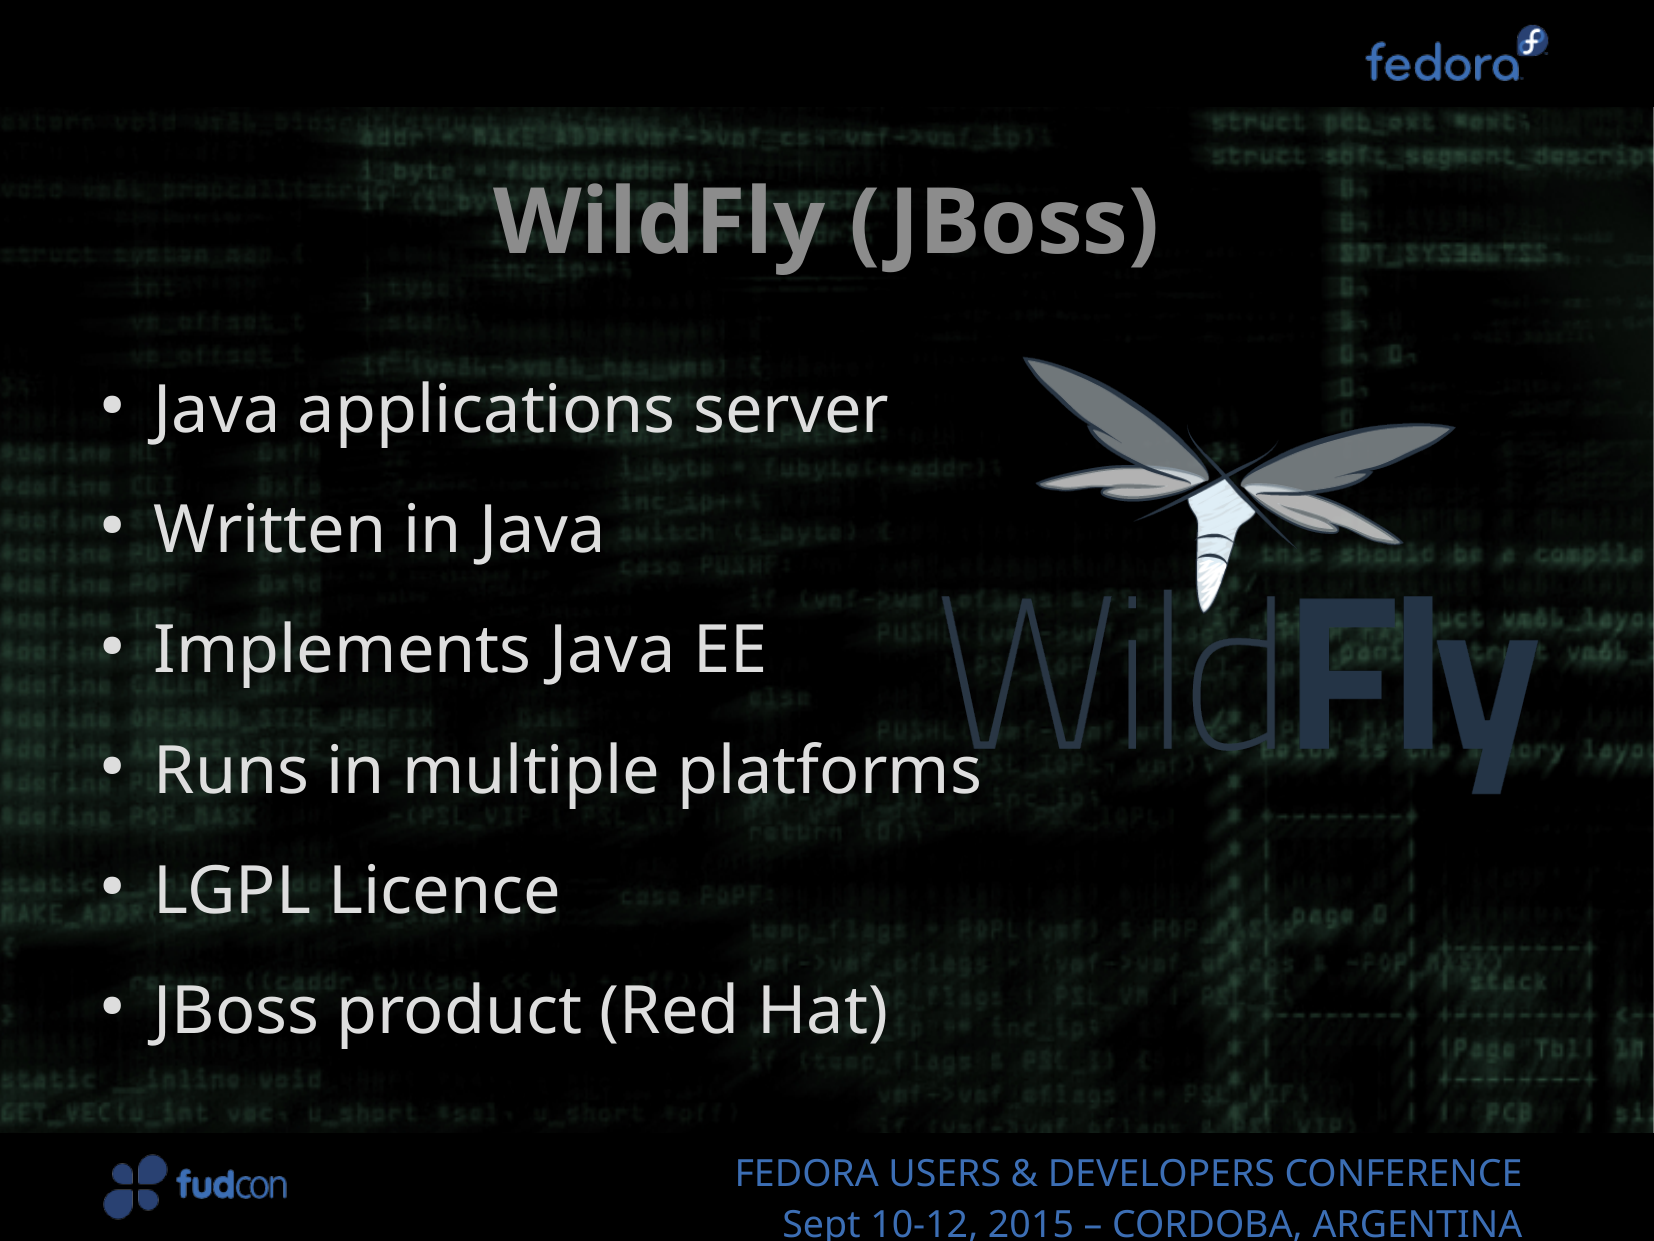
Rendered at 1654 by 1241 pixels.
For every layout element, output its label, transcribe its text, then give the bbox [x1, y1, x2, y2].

list Java applications server Written in Java Implements Java EE Runs in multiple platforms LGPL Licence JBoss product (Red Hat) [82, 361, 1571, 1081]
picture [0, 0, 1654, 1241]
title WildFly (JBoss) [82, 114, 1571, 322]
